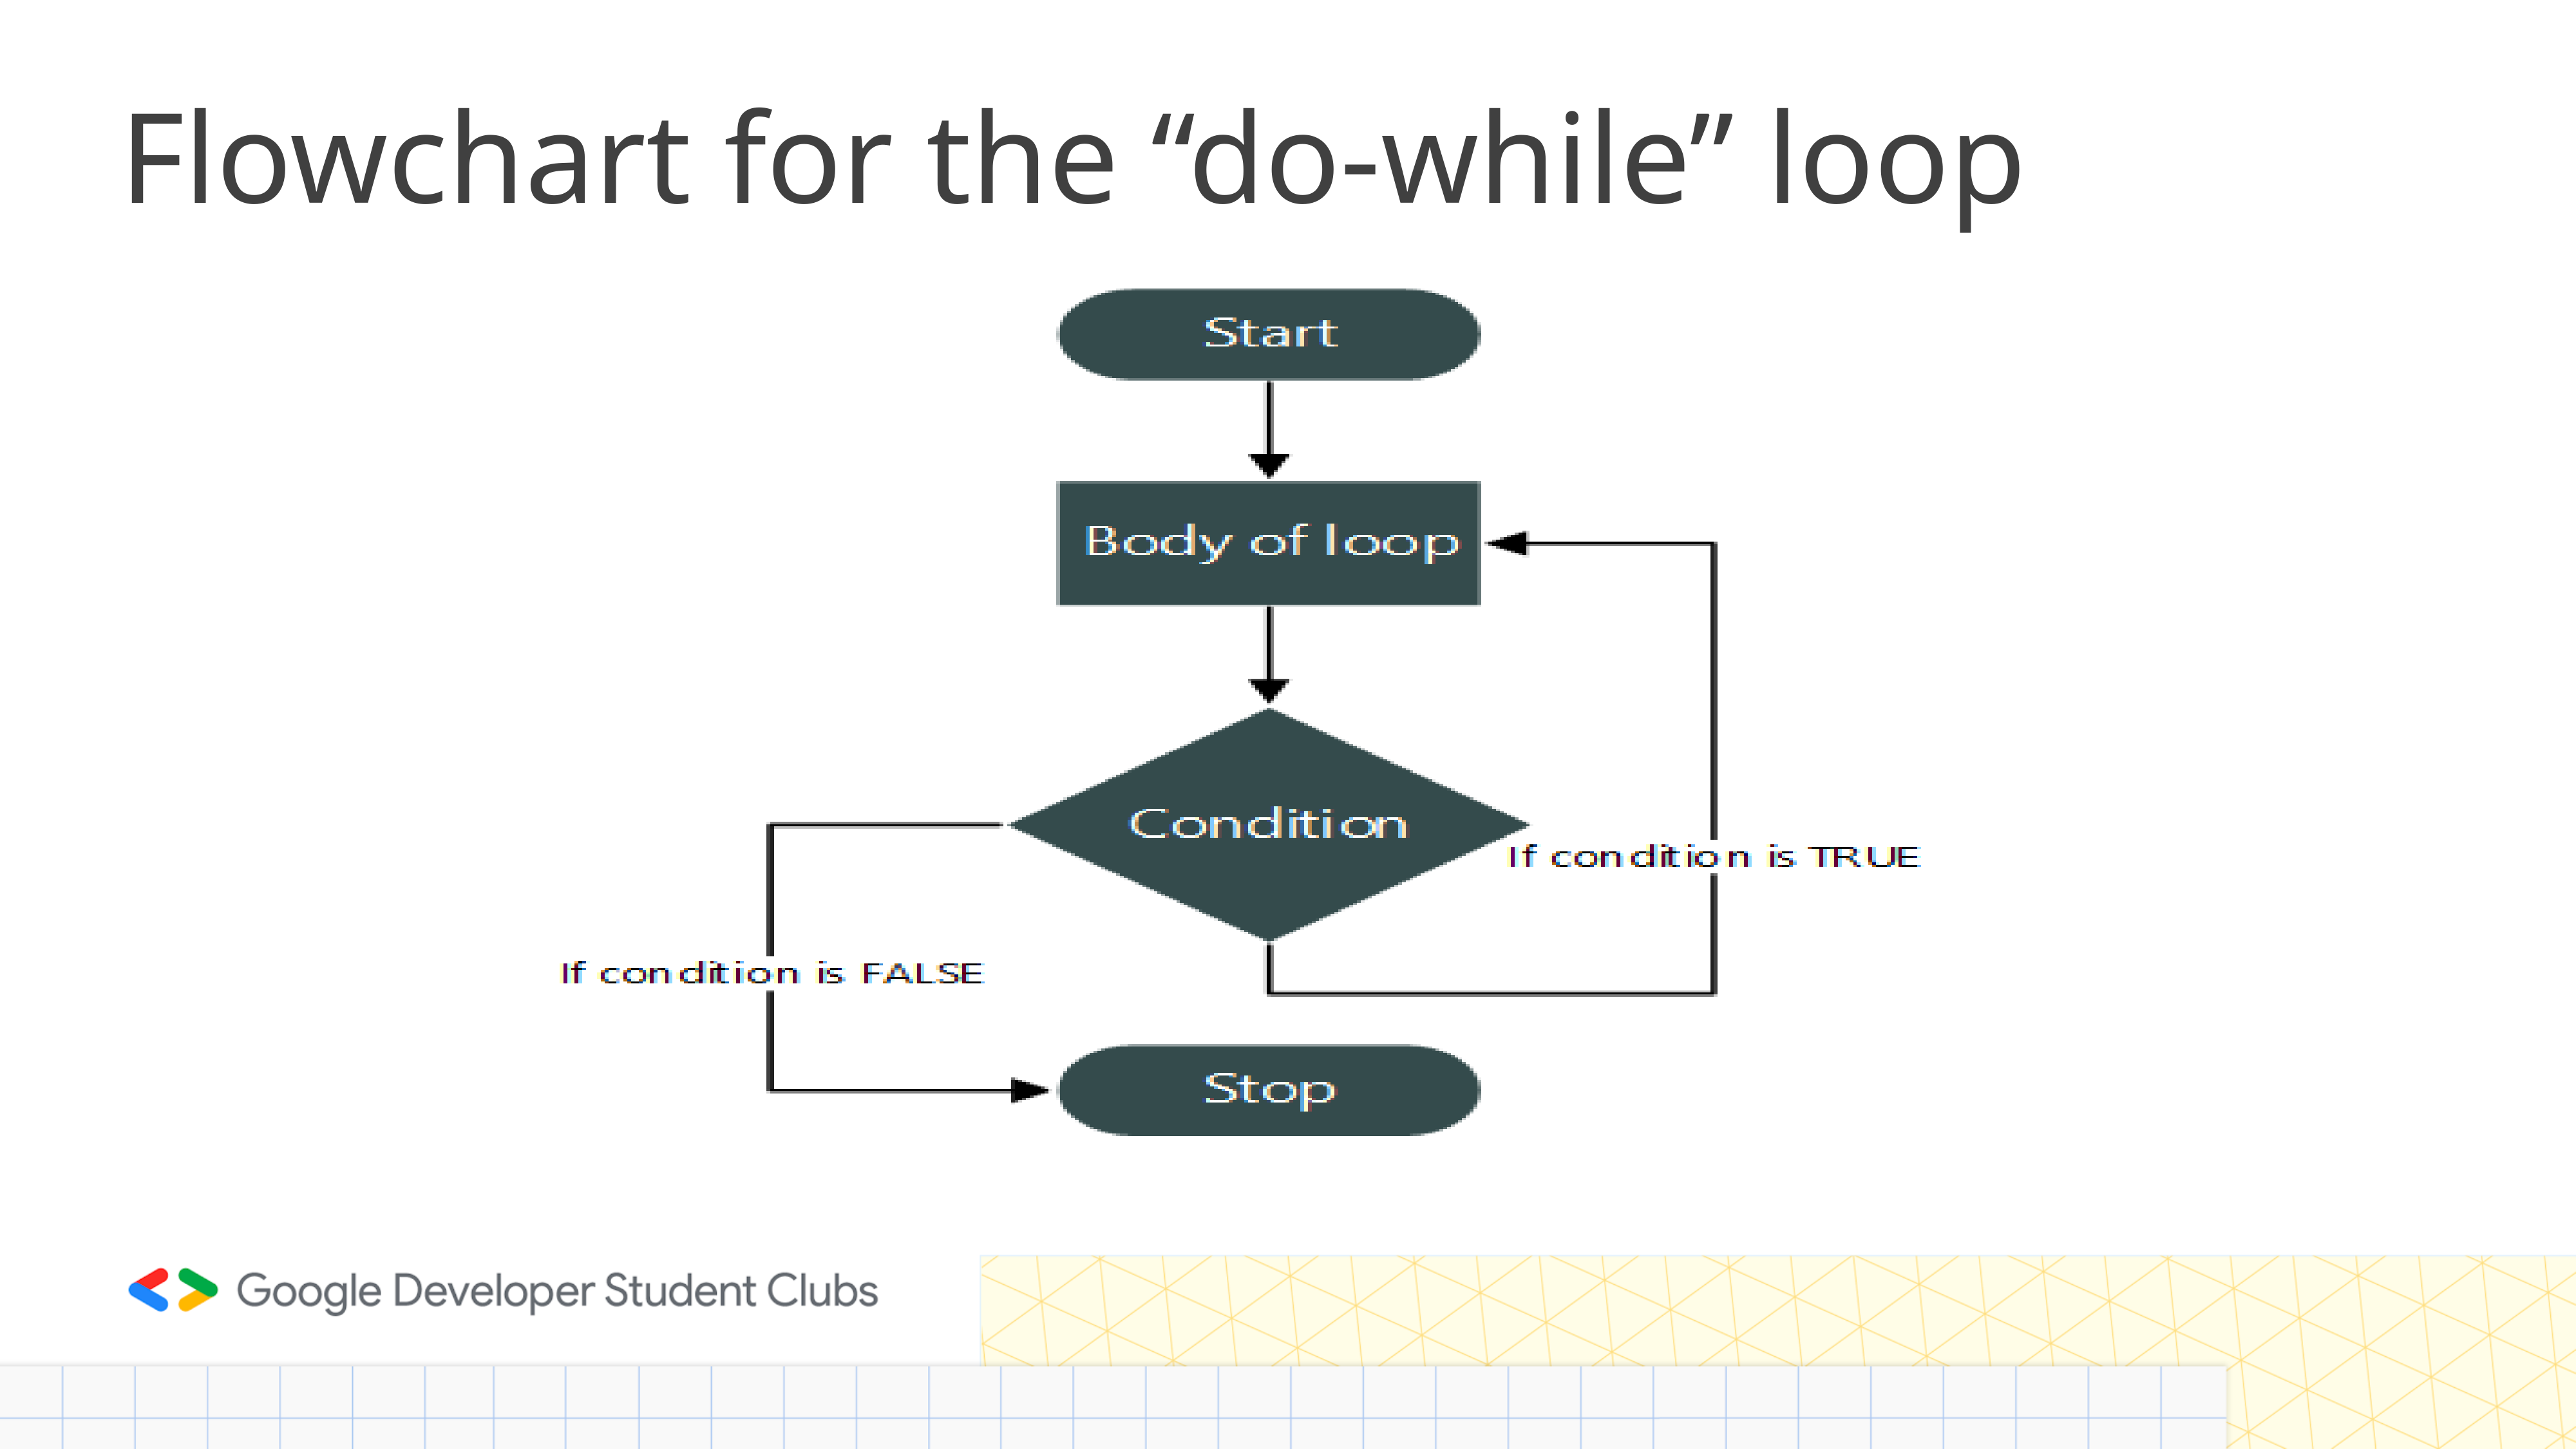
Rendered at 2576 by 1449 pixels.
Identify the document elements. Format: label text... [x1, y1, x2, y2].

picture [0, 0, 2576, 1449]
title Flowchart for the “do-while” loop [94, 53, 2414, 346]
